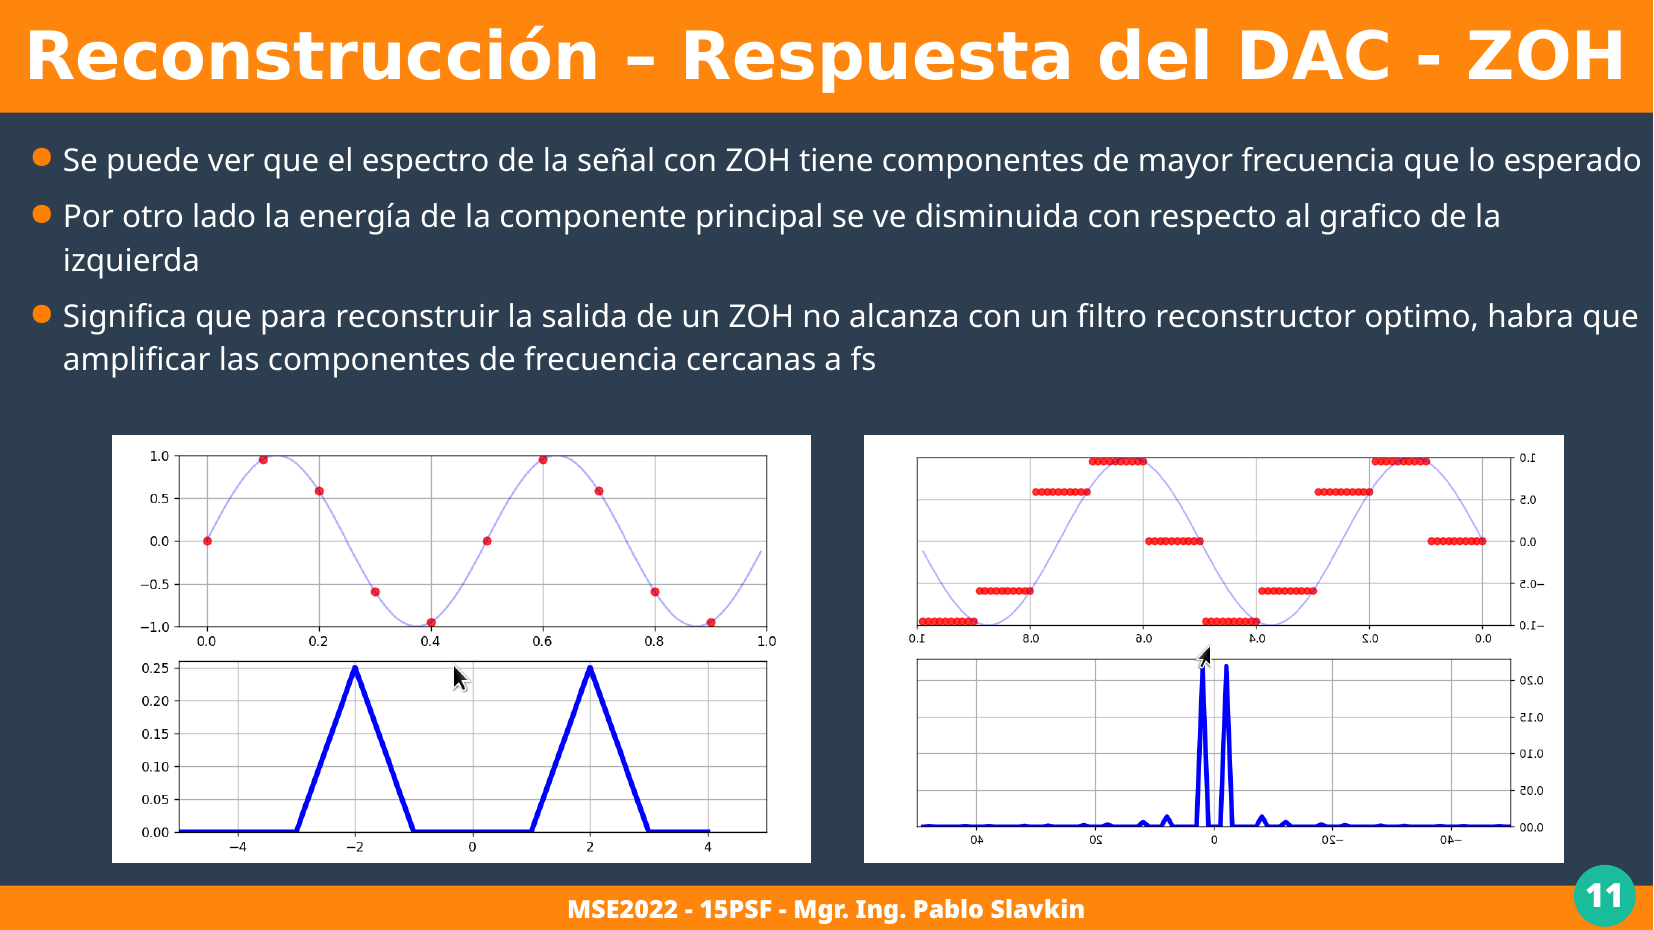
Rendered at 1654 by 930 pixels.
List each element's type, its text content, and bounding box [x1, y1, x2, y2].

picture [864, 435, 1564, 863]
picture [112, 435, 811, 863]
list Se puede ver que el espectro de la señal con ZOH tiene componentes de mayor frecuencia que lo esperado Por otro lado la energía de la componente principal se ve disminuida con respecto al grafico de la izquierda Significa que para reconstruir la salida de un ZOH no alcanza con un filtro reconstructor optimo, habra que amplificar las componentes de frecuencia cercanas a fs [18, 142, 1648, 413]
text_box Reconstrucción – Respuesta del DAC - ZOH [2, 0, 1653, 142]
